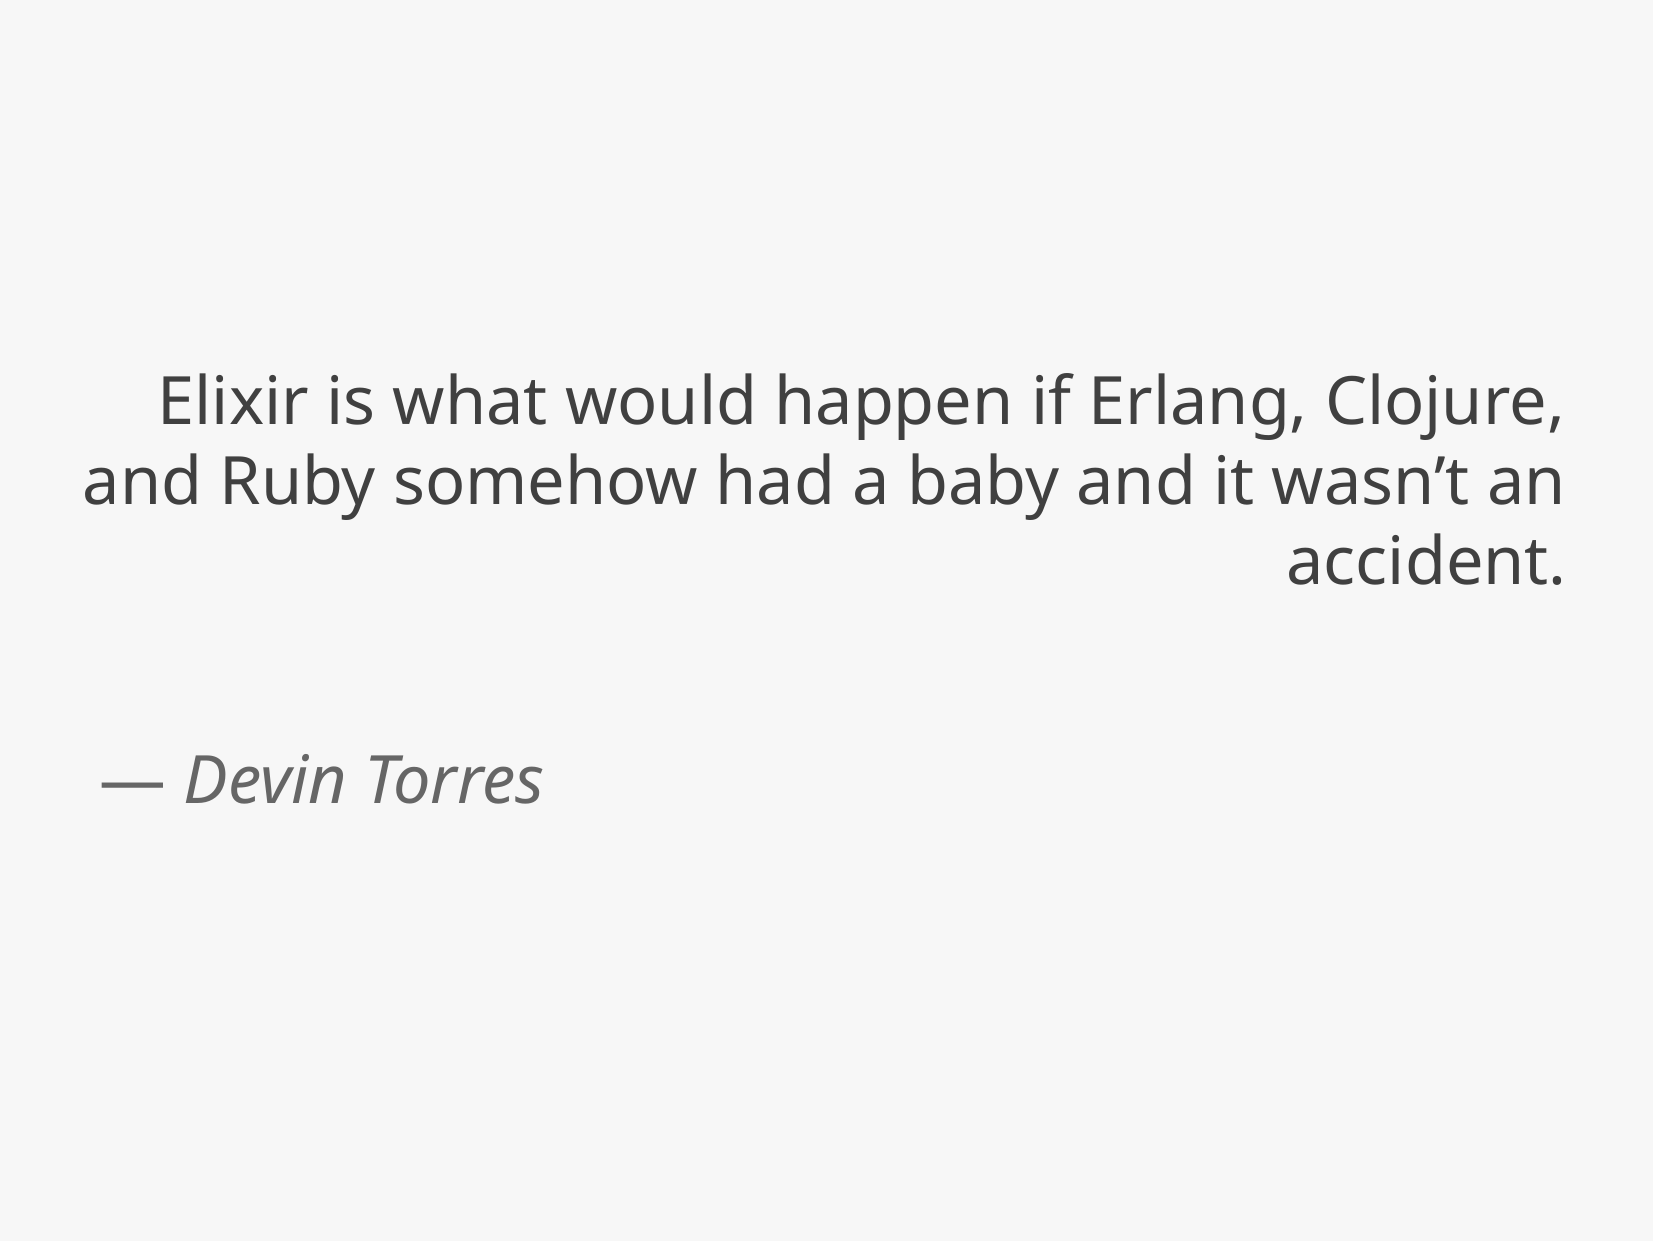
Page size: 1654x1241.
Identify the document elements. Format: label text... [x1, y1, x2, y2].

subtitle Elixir is what would happen if Erlang, Clojure, and Ruby somehow had a baby and it wasn’t an accident. — Devin Torres [82, 315, 1571, 860]
